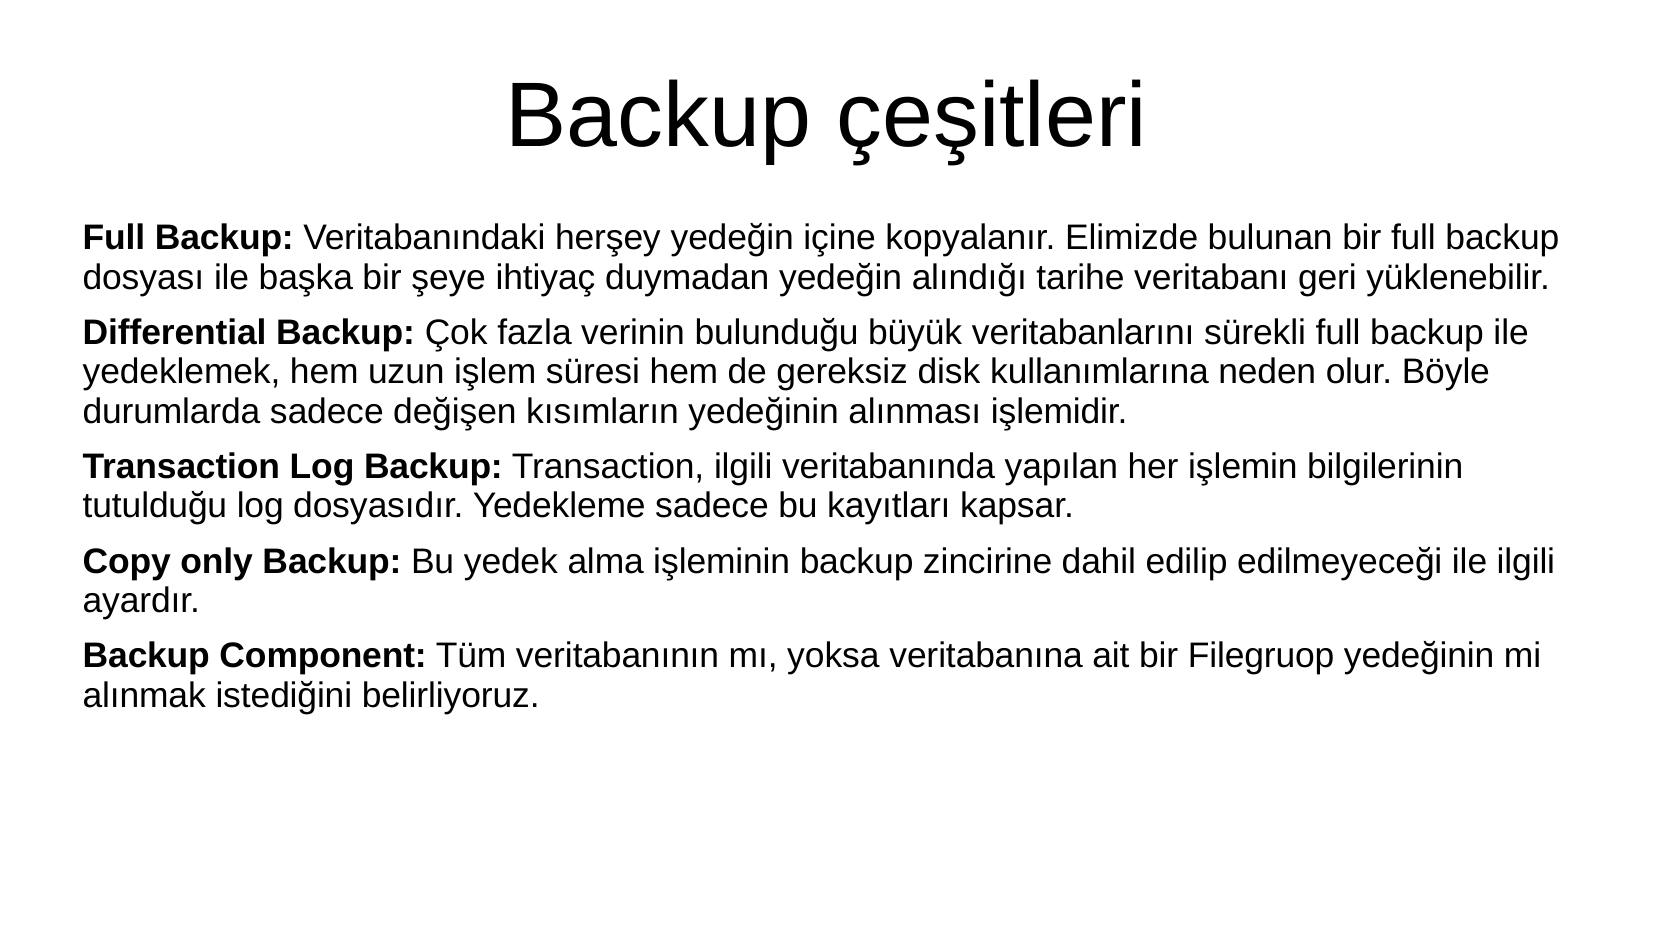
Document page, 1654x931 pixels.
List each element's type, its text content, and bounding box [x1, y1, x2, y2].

list Full Backup: Veritabanındaki herşey yedeğin içine kopyalanır. Elimizde bulunan bir full backup dosyası ile başka bir şeye ihtiyaç duymadan yedeğin alındığı tarihe veritabanı geri yüklenebilir. Differential Backup: Çok fazla verinin bulunduğu büyük veritabanlarını sürekli full backup ile yedeklemek, hem uzun işlem süresi hem de gereksiz disk kullanımlarına neden olur. Böyle durumlarda sadece değişen kısımların yedeğinin alınması işlemidir. Transaction Log Backup: Transaction, ilgili veritabanında yapılan her işlemin bilgilerinin tutulduğu log dosyasıdır. Yedekleme sadece bu kayıtları kapsar. Copy only Backup: Bu yedek alma işleminin backup zincirine dahil edilip edilmeyeceği ile ilgili ayardır. Backup Component: Tüm veritabanının mı, yoksa veritabanına ait bir Filegruop yedeğinin mi alınmak istediğini belirliyoruz. [82, 217, 1571, 758]
title Backup çeşitleri [82, 37, 1571, 193]
